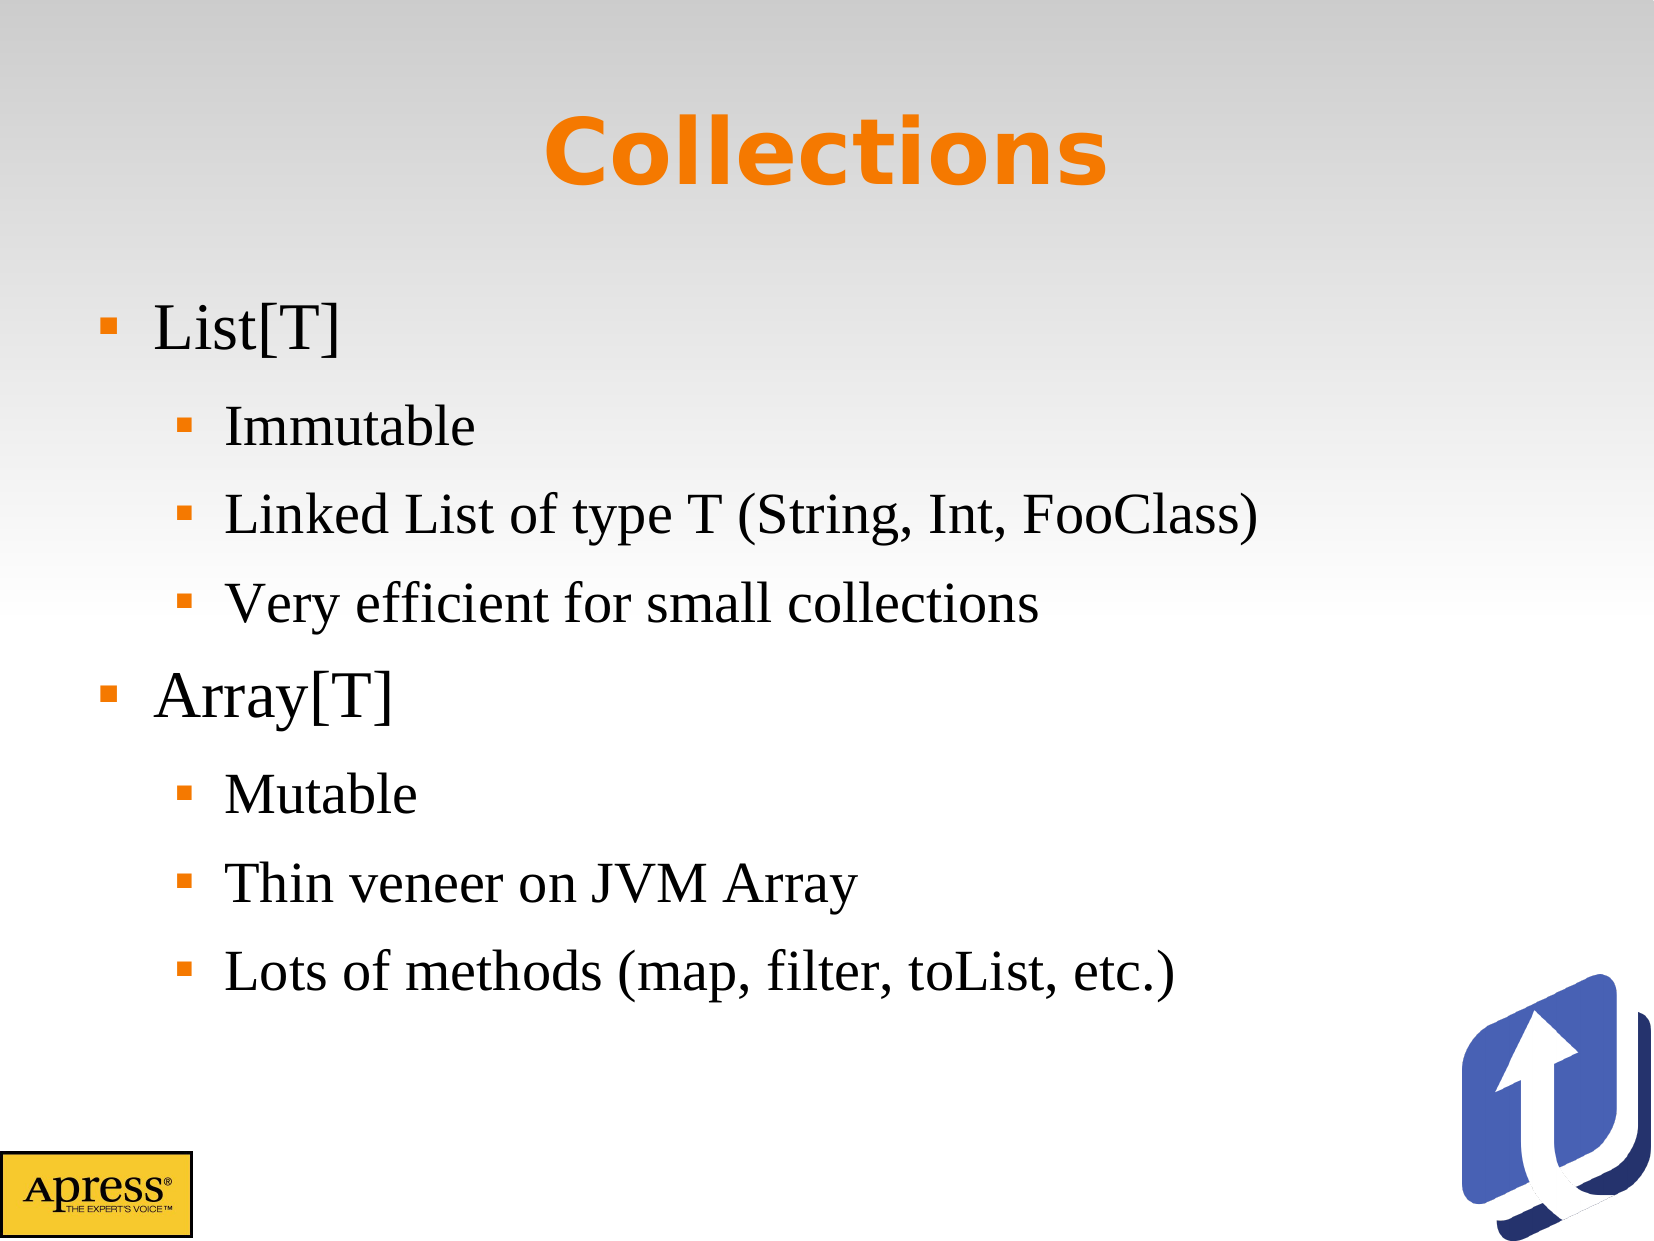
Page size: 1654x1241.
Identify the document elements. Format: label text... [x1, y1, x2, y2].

picture [0, 1151, 193, 1238]
list List[T] Immutable Linked List of type T (String, Int, FooClass) Very efficient for small collections Array[T] Mutable Thin veneer on JVM Array Lots of methods (map, filter, toList, etc.) [82, 290, 1571, 1094]
title Collections [82, 49, 1571, 257]
picture [1462, 974, 1651, 1241]
